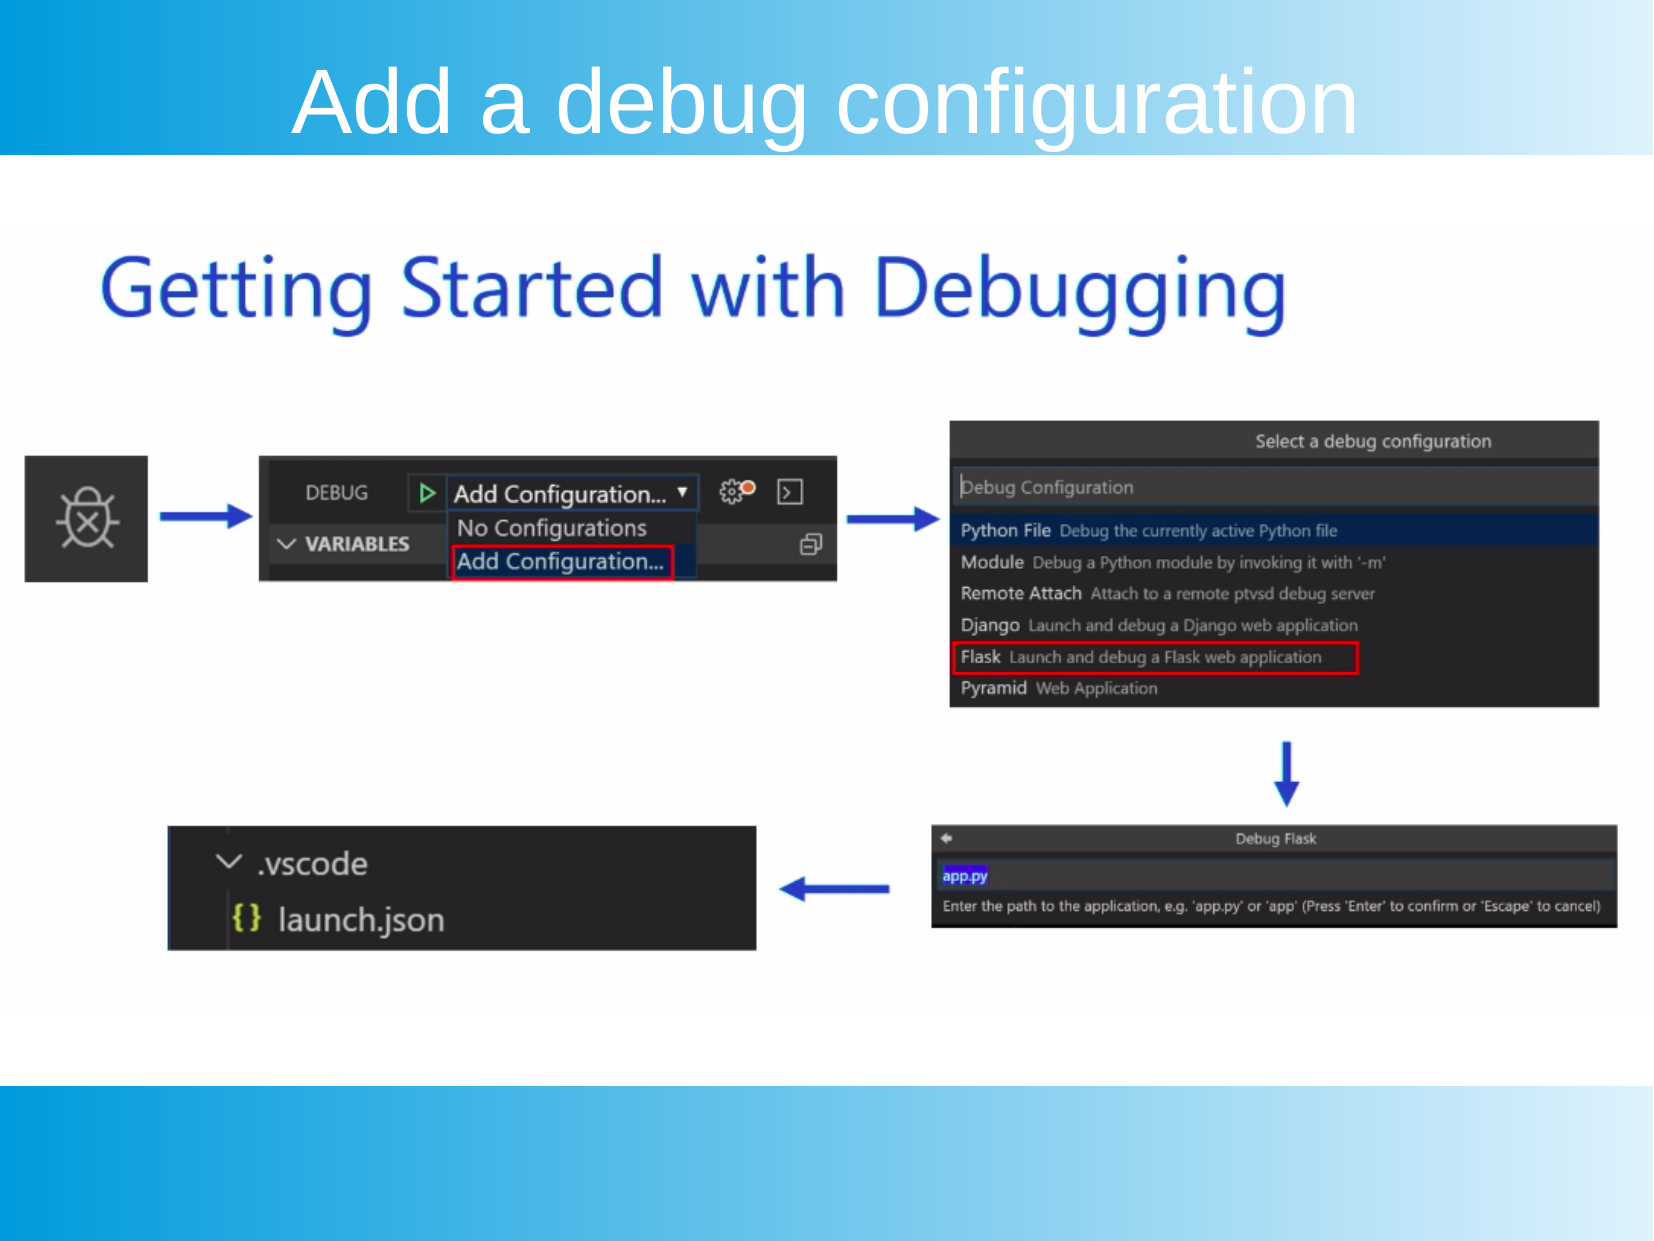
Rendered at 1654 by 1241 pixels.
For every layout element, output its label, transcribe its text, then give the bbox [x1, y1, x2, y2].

title Add a debug configuration [82, 49, 1571, 155]
picture [0, 229, 1653, 1009]
